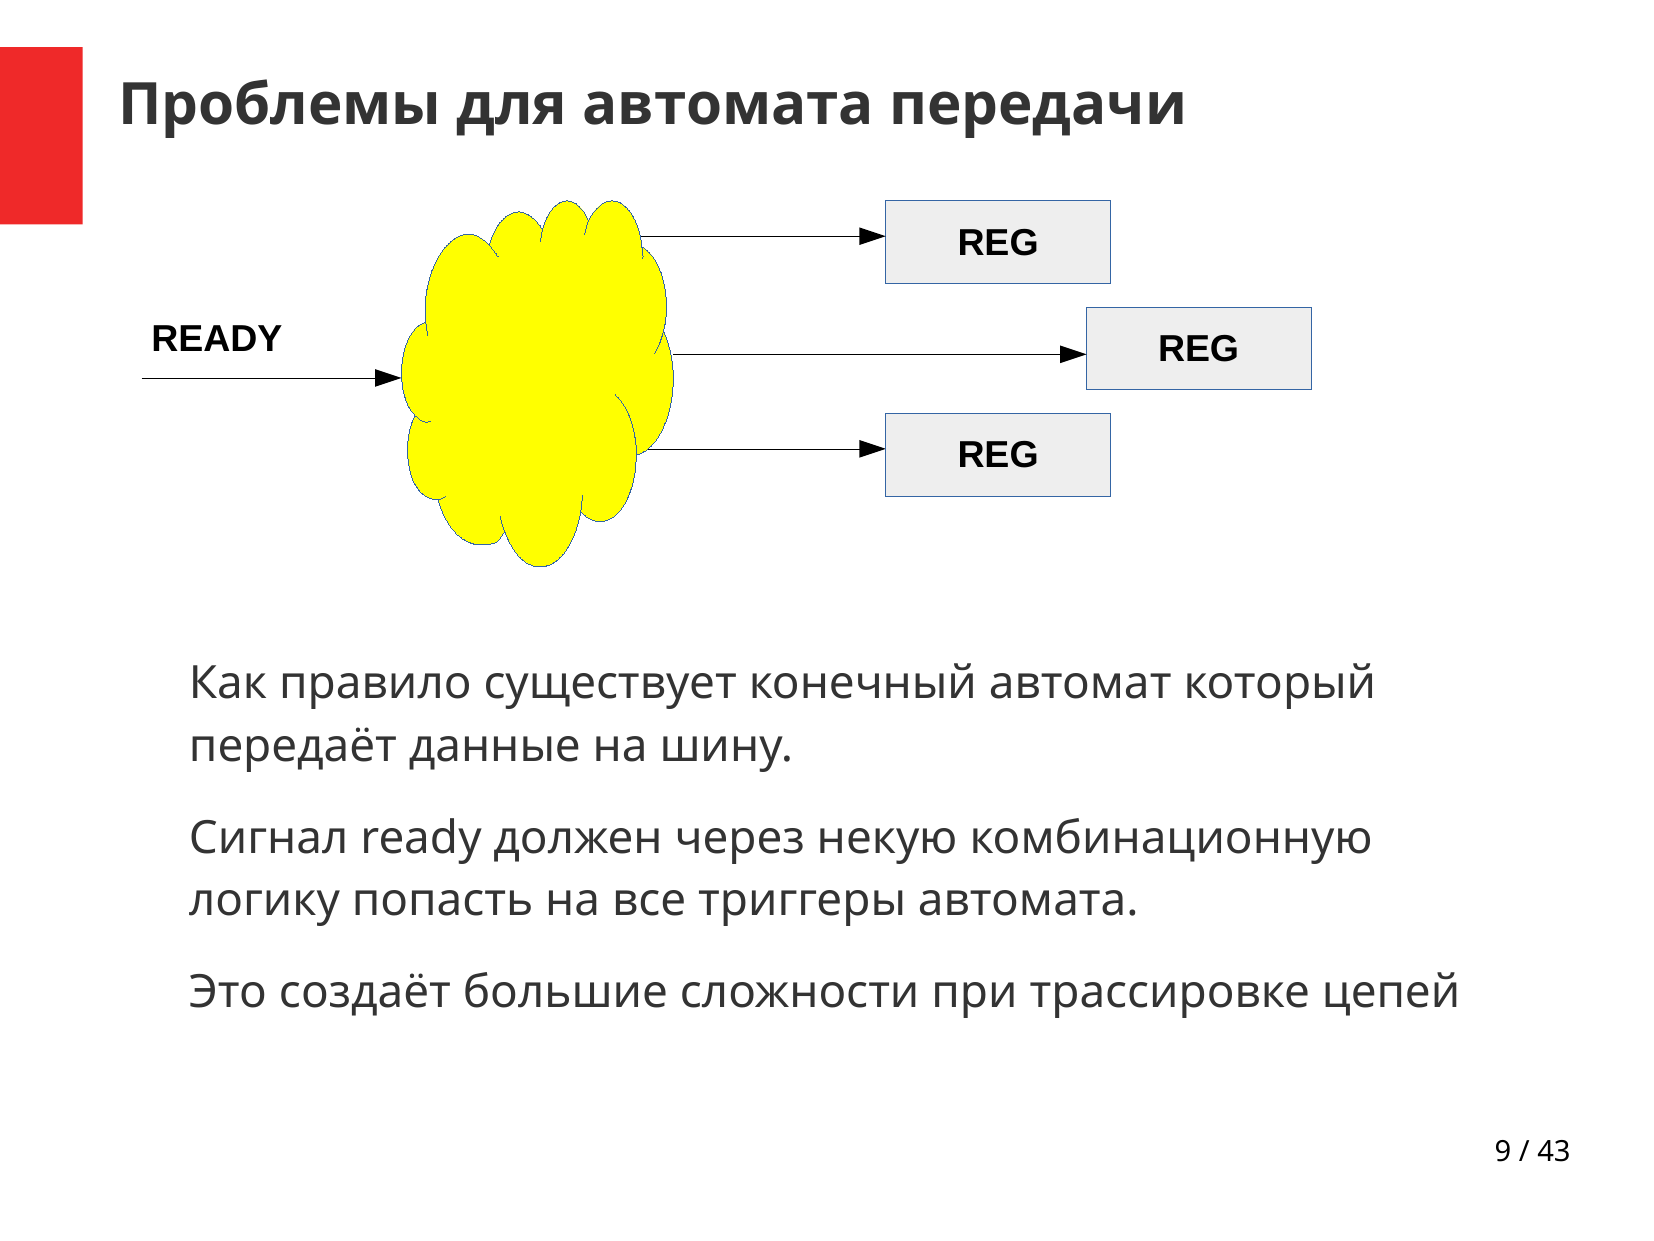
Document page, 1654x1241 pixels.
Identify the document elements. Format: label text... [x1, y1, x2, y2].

text_box [401, 200, 674, 567]
text_box READY [136, 309, 298, 367]
list Как правило существует конечный автомат который передаёт данные на шину. Сигнал ready должен через некую комбинационную логику попасть на все триггеры автомата. Это создаёт большие сложности при трассировке цепей [118, 649, 1536, 944]
title Проблемы для автомата передачи [118, 49, 1571, 154]
text_box REG [1086, 307, 1312, 390]
text_box REG [885, 200, 1111, 284]
text_box REG [885, 413, 1111, 497]
